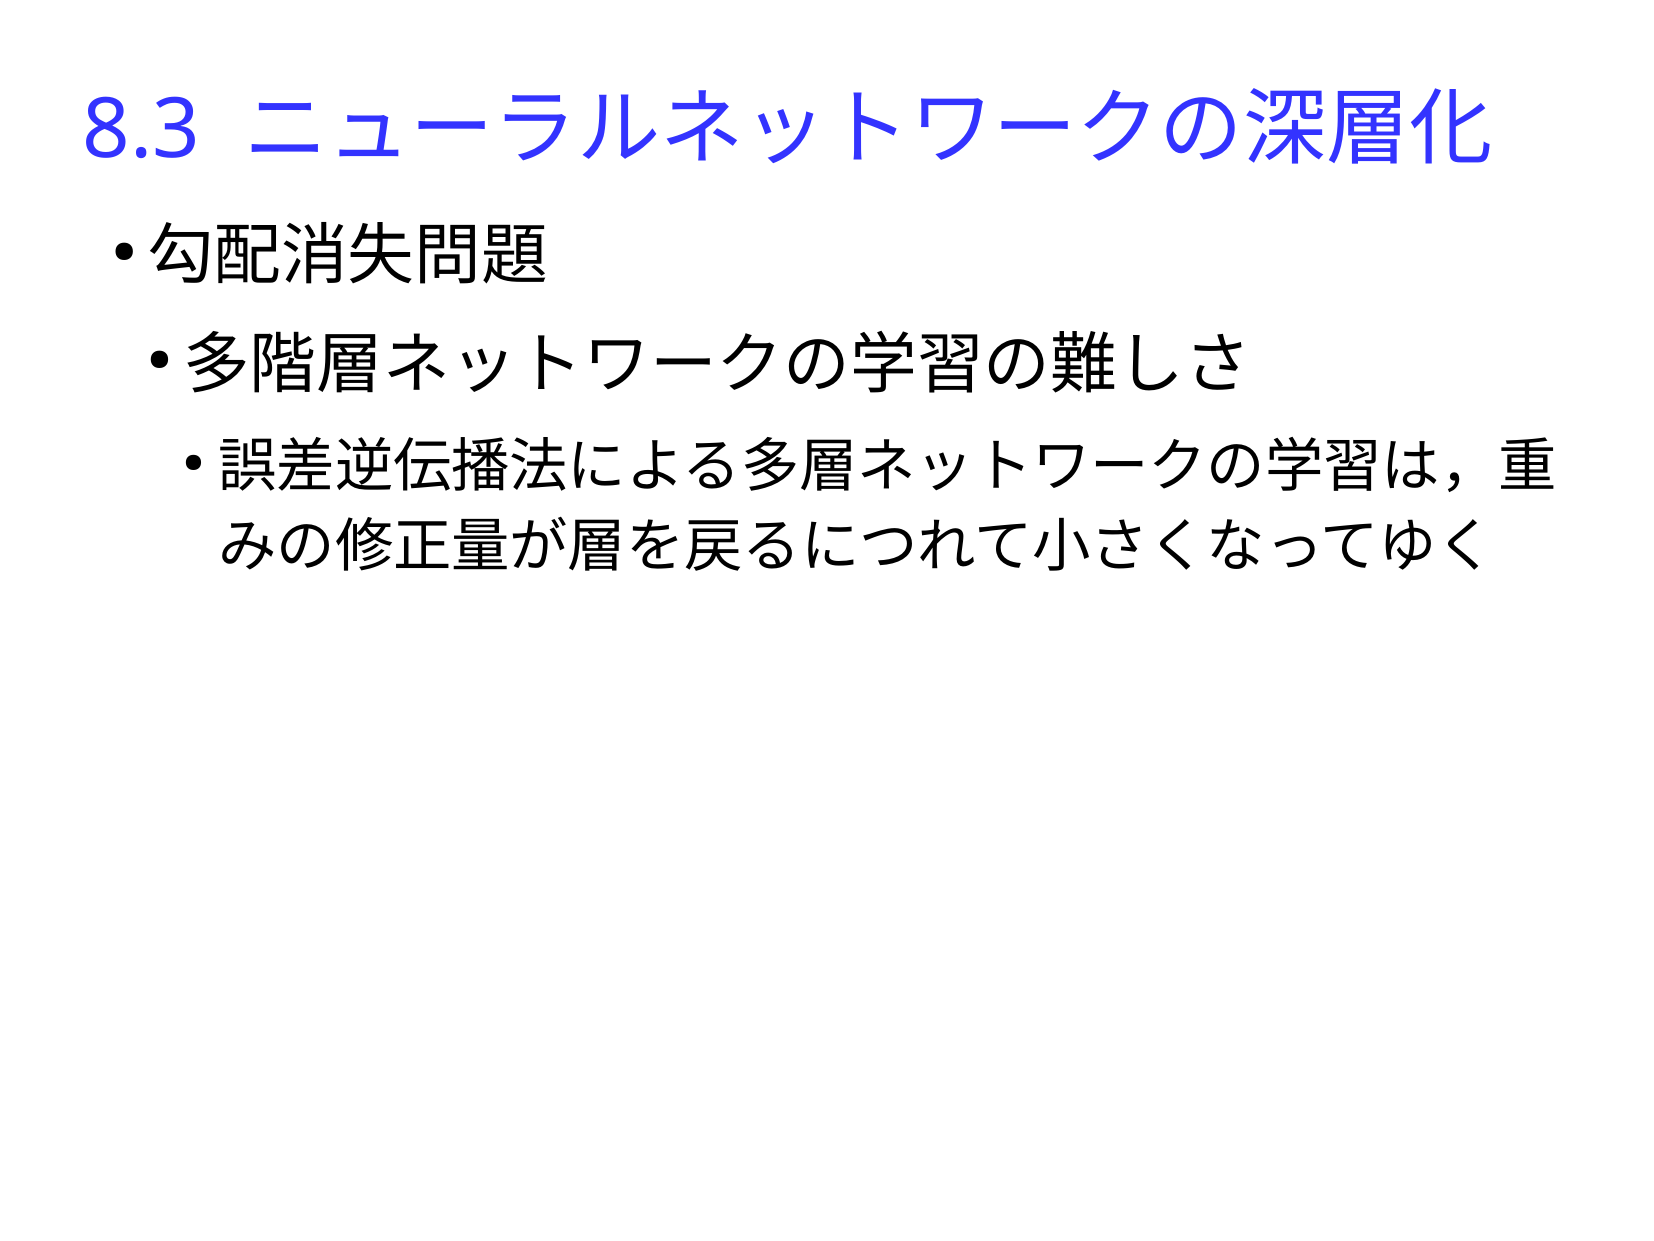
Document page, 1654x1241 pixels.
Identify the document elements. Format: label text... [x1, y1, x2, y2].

list 勾配消失問題 多階層ネットワークの学習の難しさ 誤差逆伝播法による多層ネットワークの学習は，重みの修正量が層を戻るにつれて小さくなってゆく [112, 207, 1560, 1146]
title 8.3 ニューラルネットワークの深層化 [82, 41, 1571, 210]
